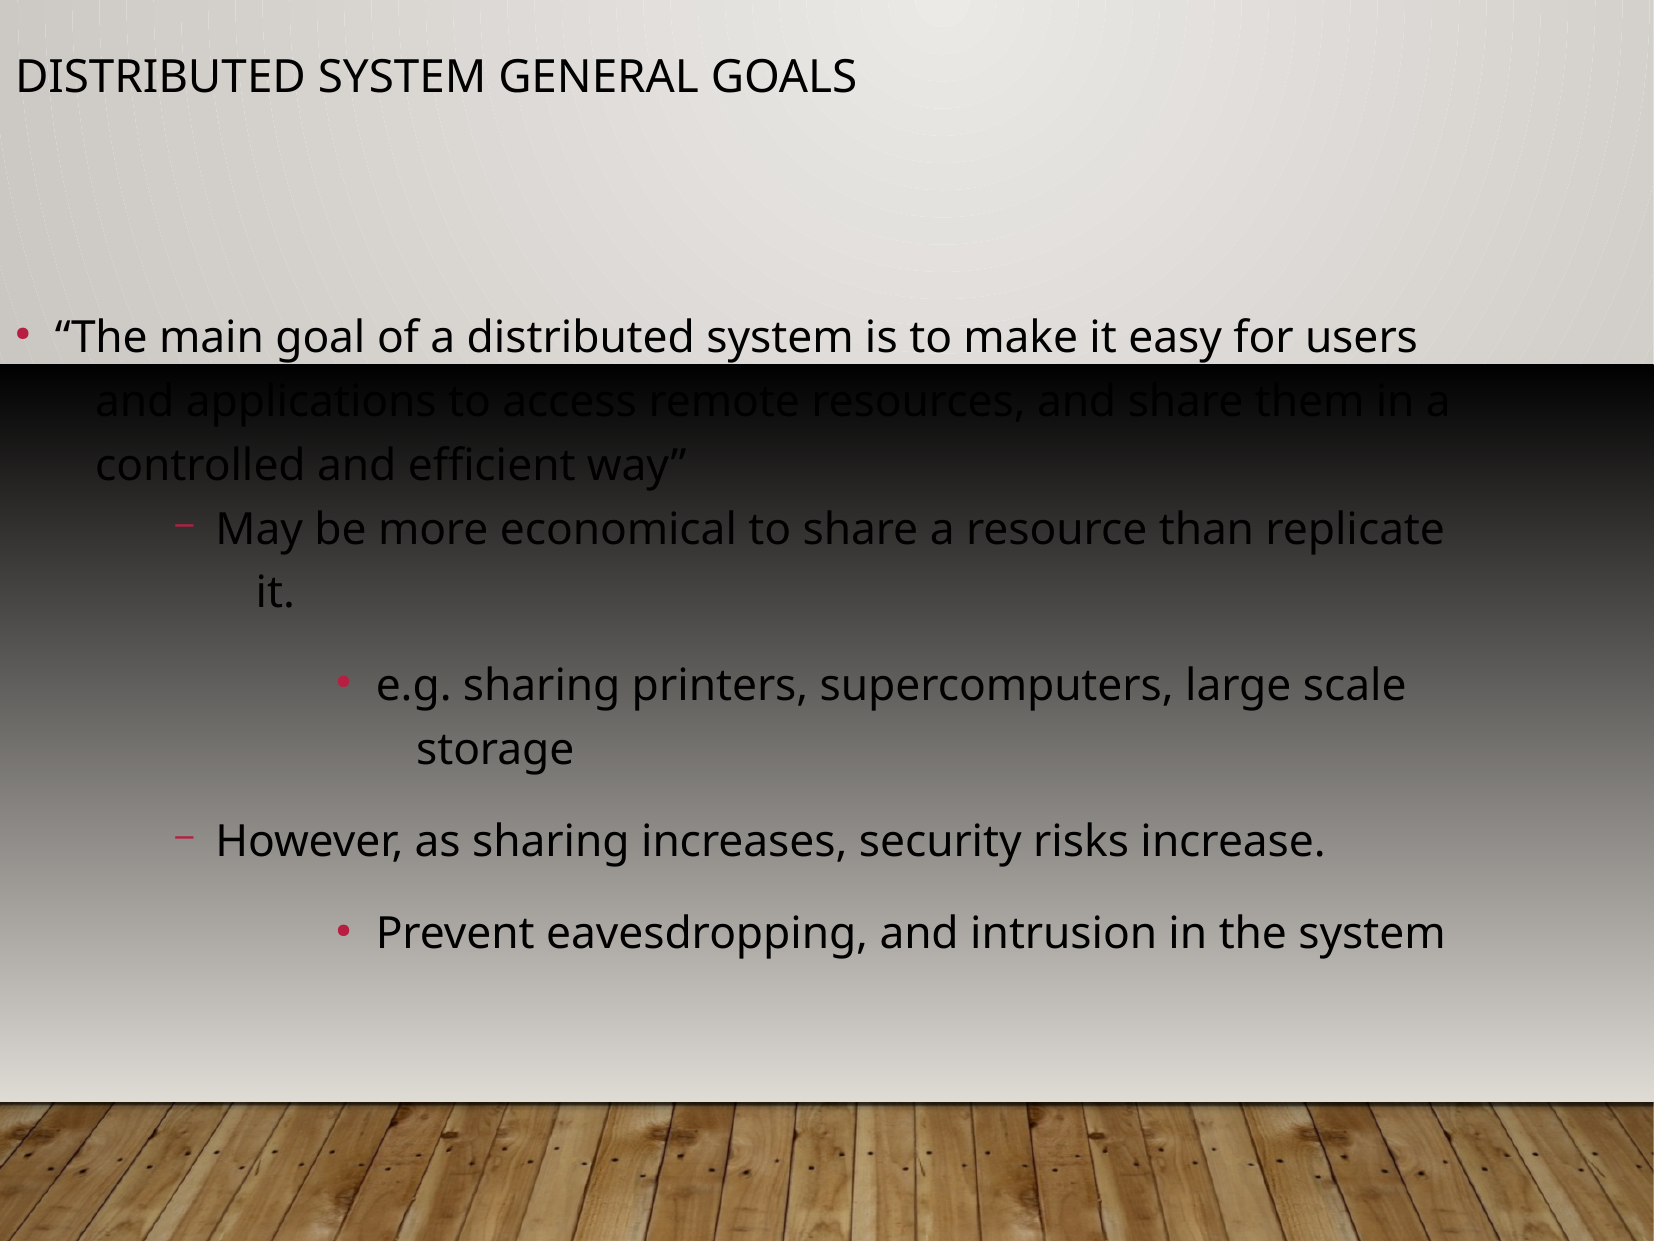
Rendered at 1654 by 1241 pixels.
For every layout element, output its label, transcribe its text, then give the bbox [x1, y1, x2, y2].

list “The main goal of a distributed system is to make it easy for users and applications to access remote resources, and share them in a controlled and efficient way” May be more economical to share a resource than replicate it. e.g. sharing printers, supercomputers, large scale storage However, as sharing increases, security risks increase. Prevent eavesdropping, and intrusion in the system [0, 290, 1489, 1010]
title Distributed System General Goals [0, 45, 1489, 260]
